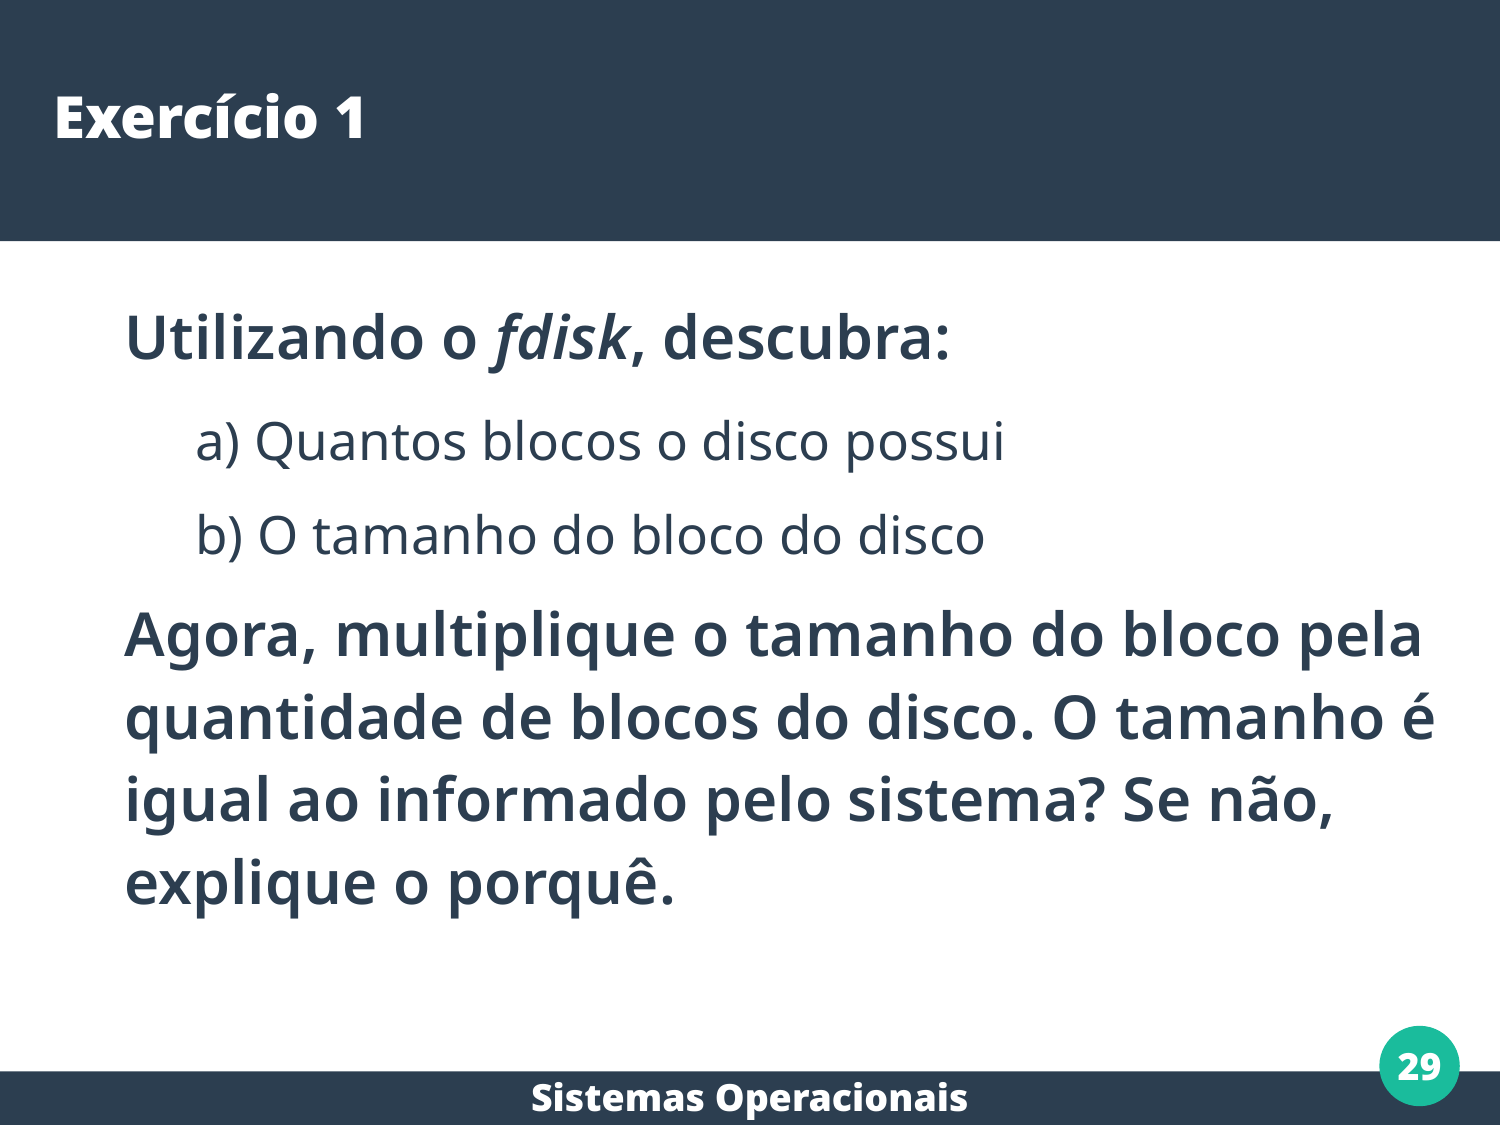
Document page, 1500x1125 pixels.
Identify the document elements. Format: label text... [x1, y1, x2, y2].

title Exercício 1 [53, 44, 1447, 188]
list Utilizando o fdisk, descubra: a) Quantos blocos o disco possui b) O tamanho do bloco do disco Agora, multiplique o tamanho do bloco pela quantidade de blocos do disco. O tamanho é igual ao informado pelo sistema? Se não, explique o porquê. [53, 294, 1447, 1045]
